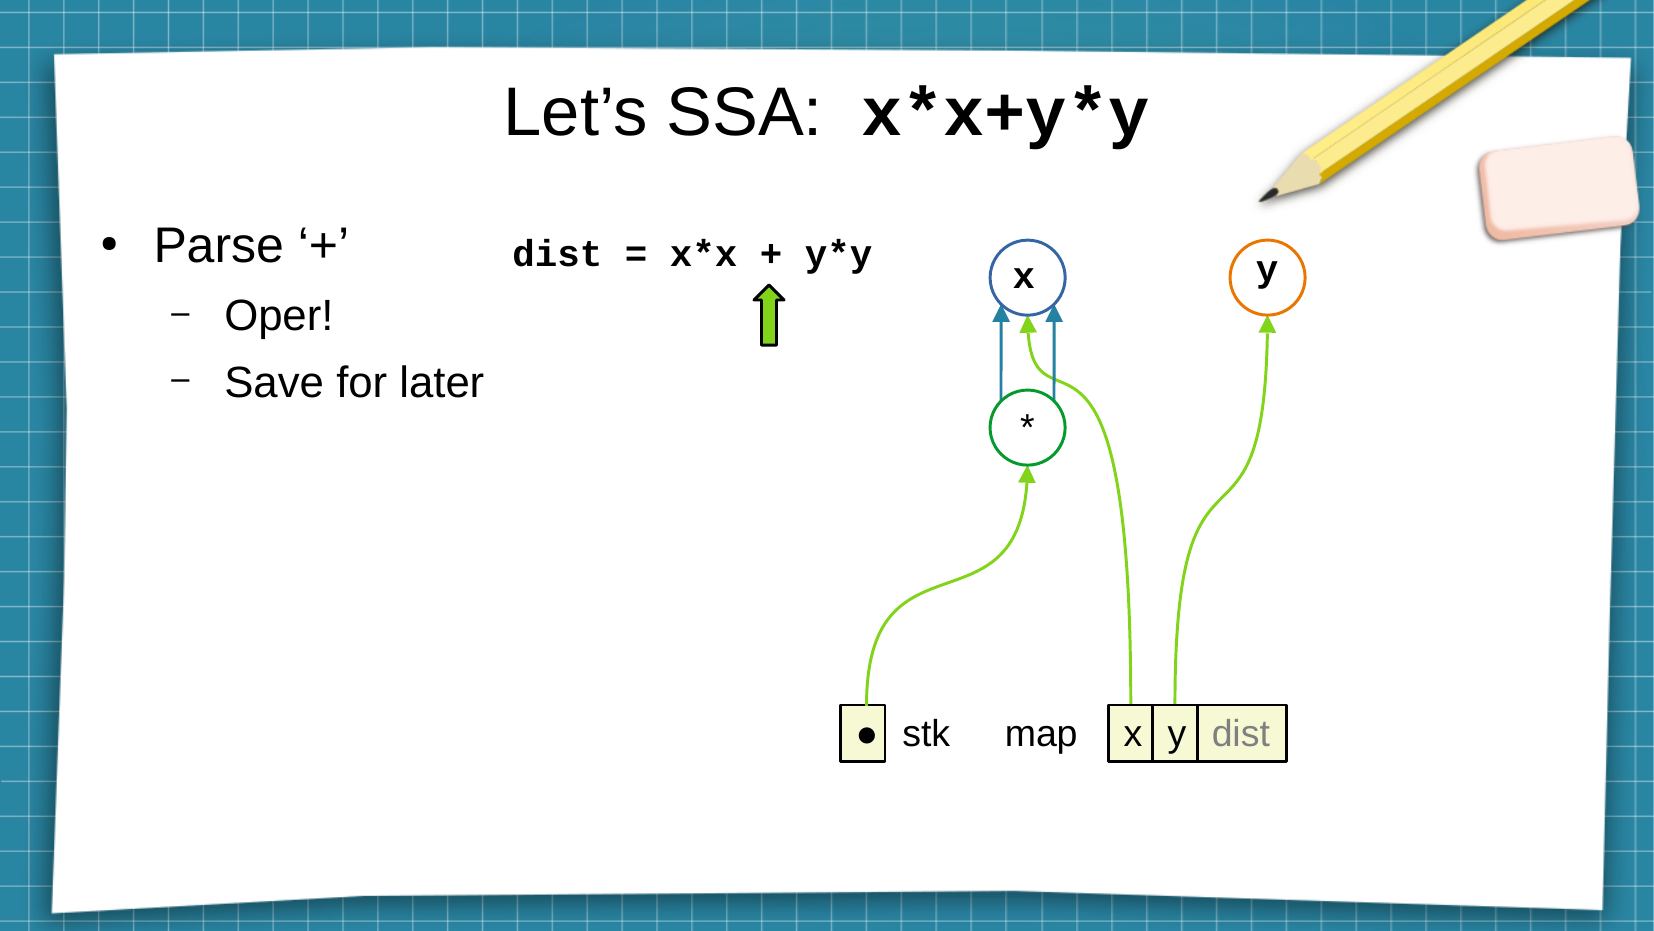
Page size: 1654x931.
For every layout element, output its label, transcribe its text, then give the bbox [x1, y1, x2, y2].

text_box ● [840, 705, 886, 762]
text_box dist = x*x + y*y [482, 228, 903, 286]
text_box y [1152, 705, 1196, 762]
text_box * [990, 390, 1066, 466]
text_box [754, 285, 785, 346]
text_box x [997, 249, 1051, 308]
text_box x [1111, 705, 1151, 762]
picture [0, 0, 1654, 931]
list Parse ‘+’ Oper! Save for later [82, 217, 571, 841]
text_box map [990, 705, 1111, 804]
text_box dist [1197, 705, 1287, 762]
title Let’s SSA: x*x+y*y [82, 37, 1571, 193]
text_box stk [887, 705, 976, 762]
text_box y [1241, 242, 1294, 301]
